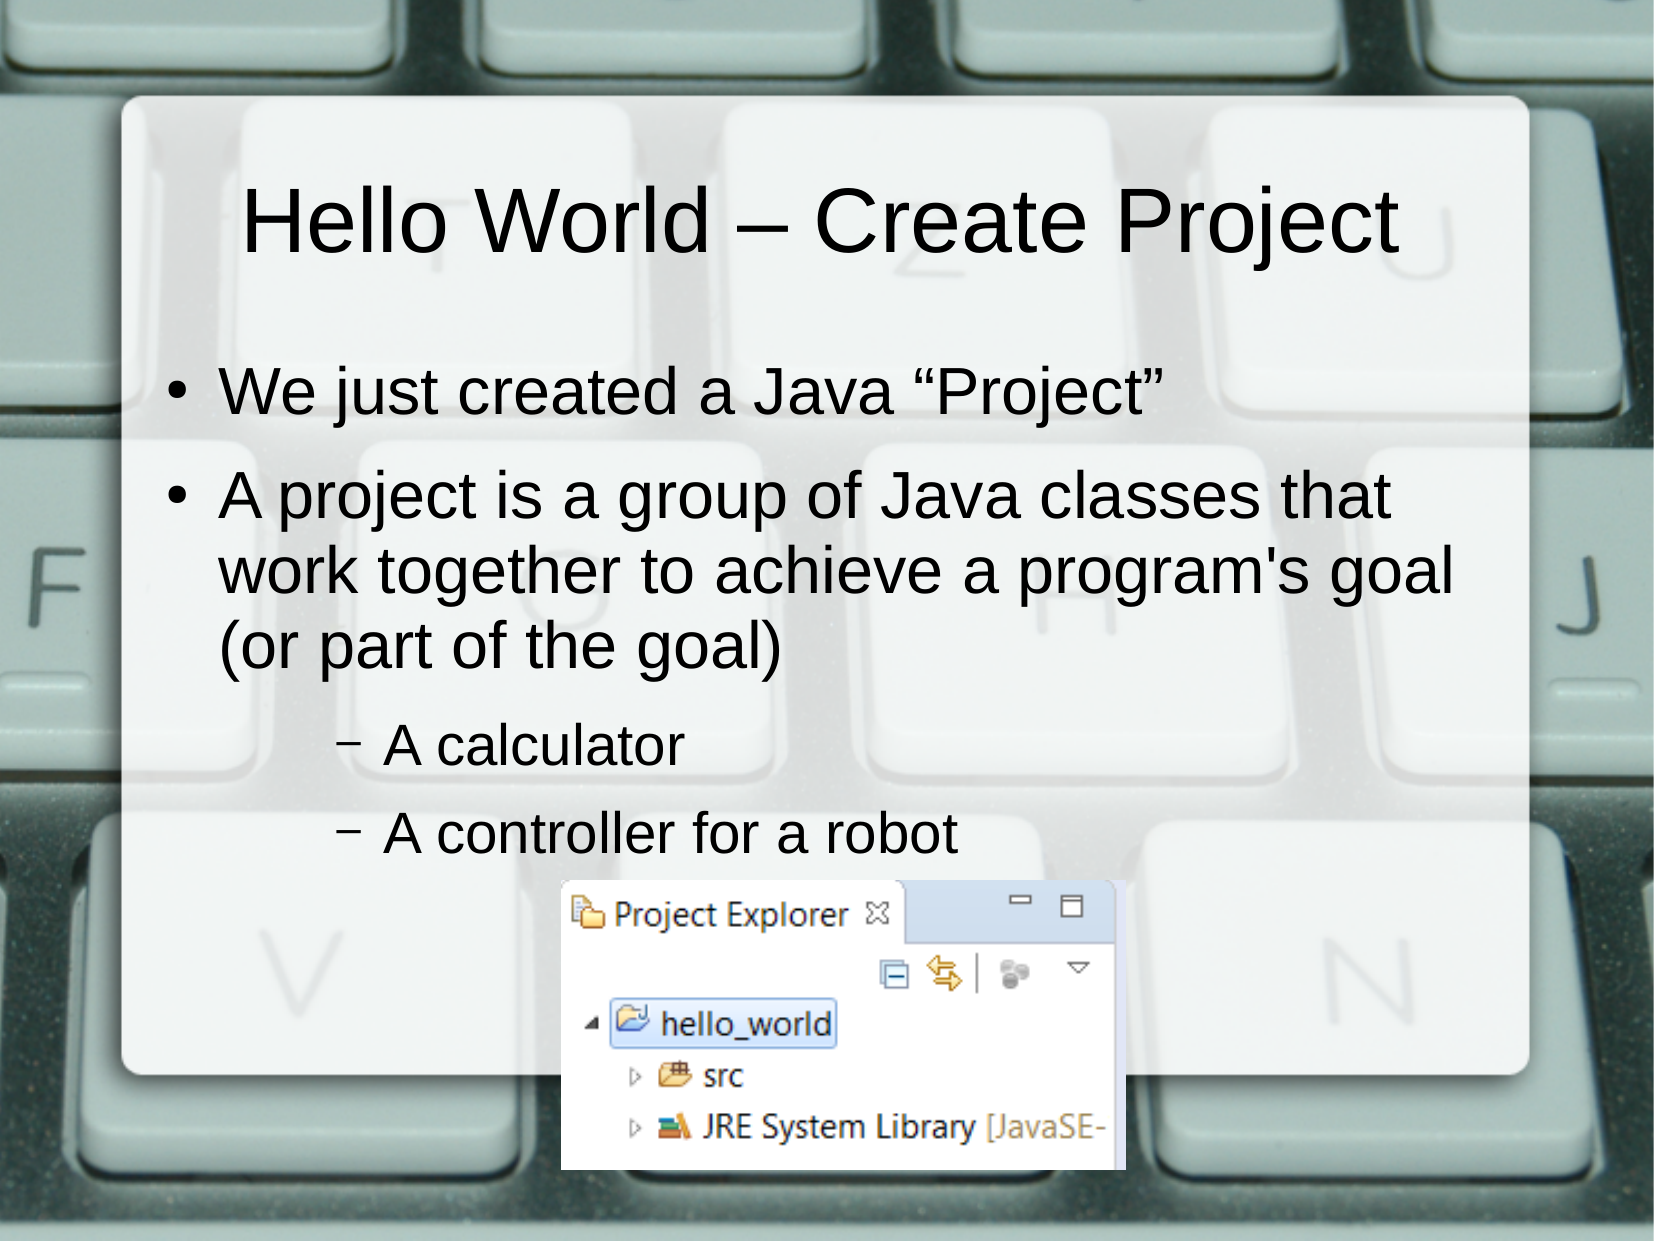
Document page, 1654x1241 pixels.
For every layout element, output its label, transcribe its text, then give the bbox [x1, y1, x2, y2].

title Hello World – Create Project [135, 117, 1506, 325]
picture [0, 0, 1654, 1241]
list We just created a Java “Project” A project is a group of Java classes that work together to achieve a program's goal (or part of the goal) A calculator A controller for a robot [147, 354, 1506, 1063]
